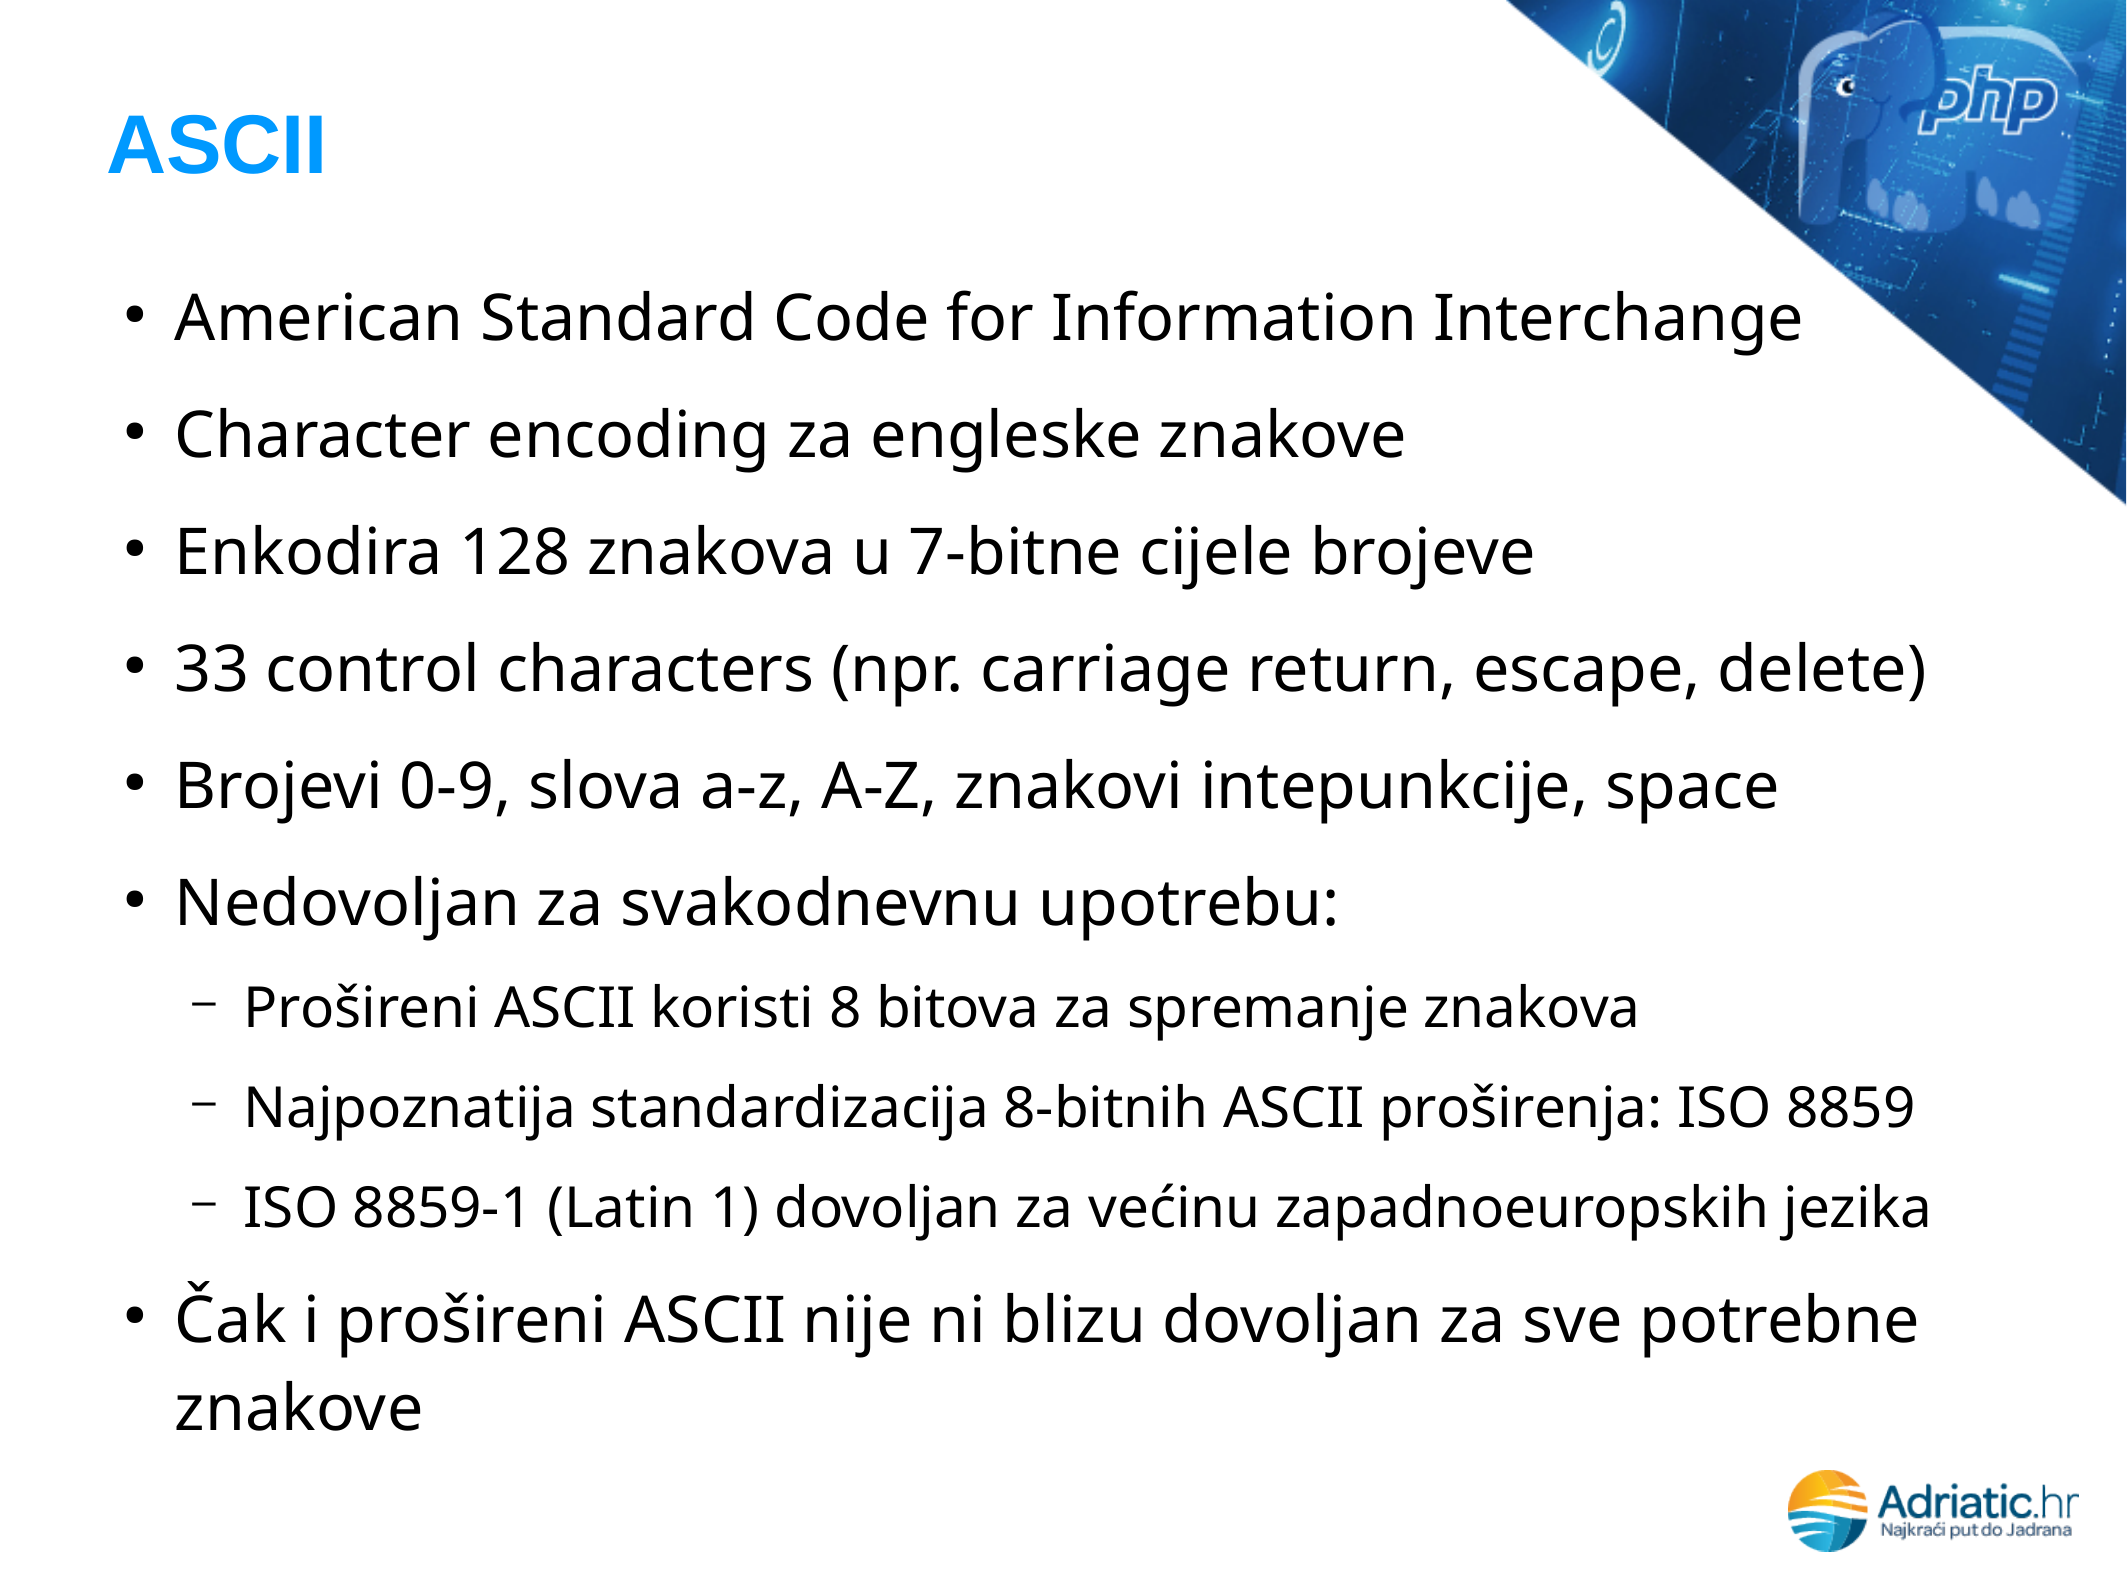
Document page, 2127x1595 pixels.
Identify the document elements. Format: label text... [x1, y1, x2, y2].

title ASCII [106, 70, 1630, 219]
picture [1788, 1470, 2079, 1552]
picture [1505, 0, 2127, 625]
list American Standard Code for Information Interchange Character encoding za engleske znakove Enkodira 128 znakova u 7-bitne cijele brojeve 33 control characters (npr. carriage return, escape, delete) Brojevi 0-9, slova a-z, A-Z, znakovi intepunkcije, space Nedovoljan za svakodnevnu upotrebu: Prošireni ASCII koristi 8 bitova za spremanje znakova Najpoznatija standardizacija 8-bitnih ASCII proširenja: ISO 8859 ISO 8859-1 (Latin 1) dovoljan za većinu zapadnoeuropskih jezika Čak i prošireni ASCII nije ni blizu dovoljan za sve potrebne znakove [106, 271, 2020, 1453]
